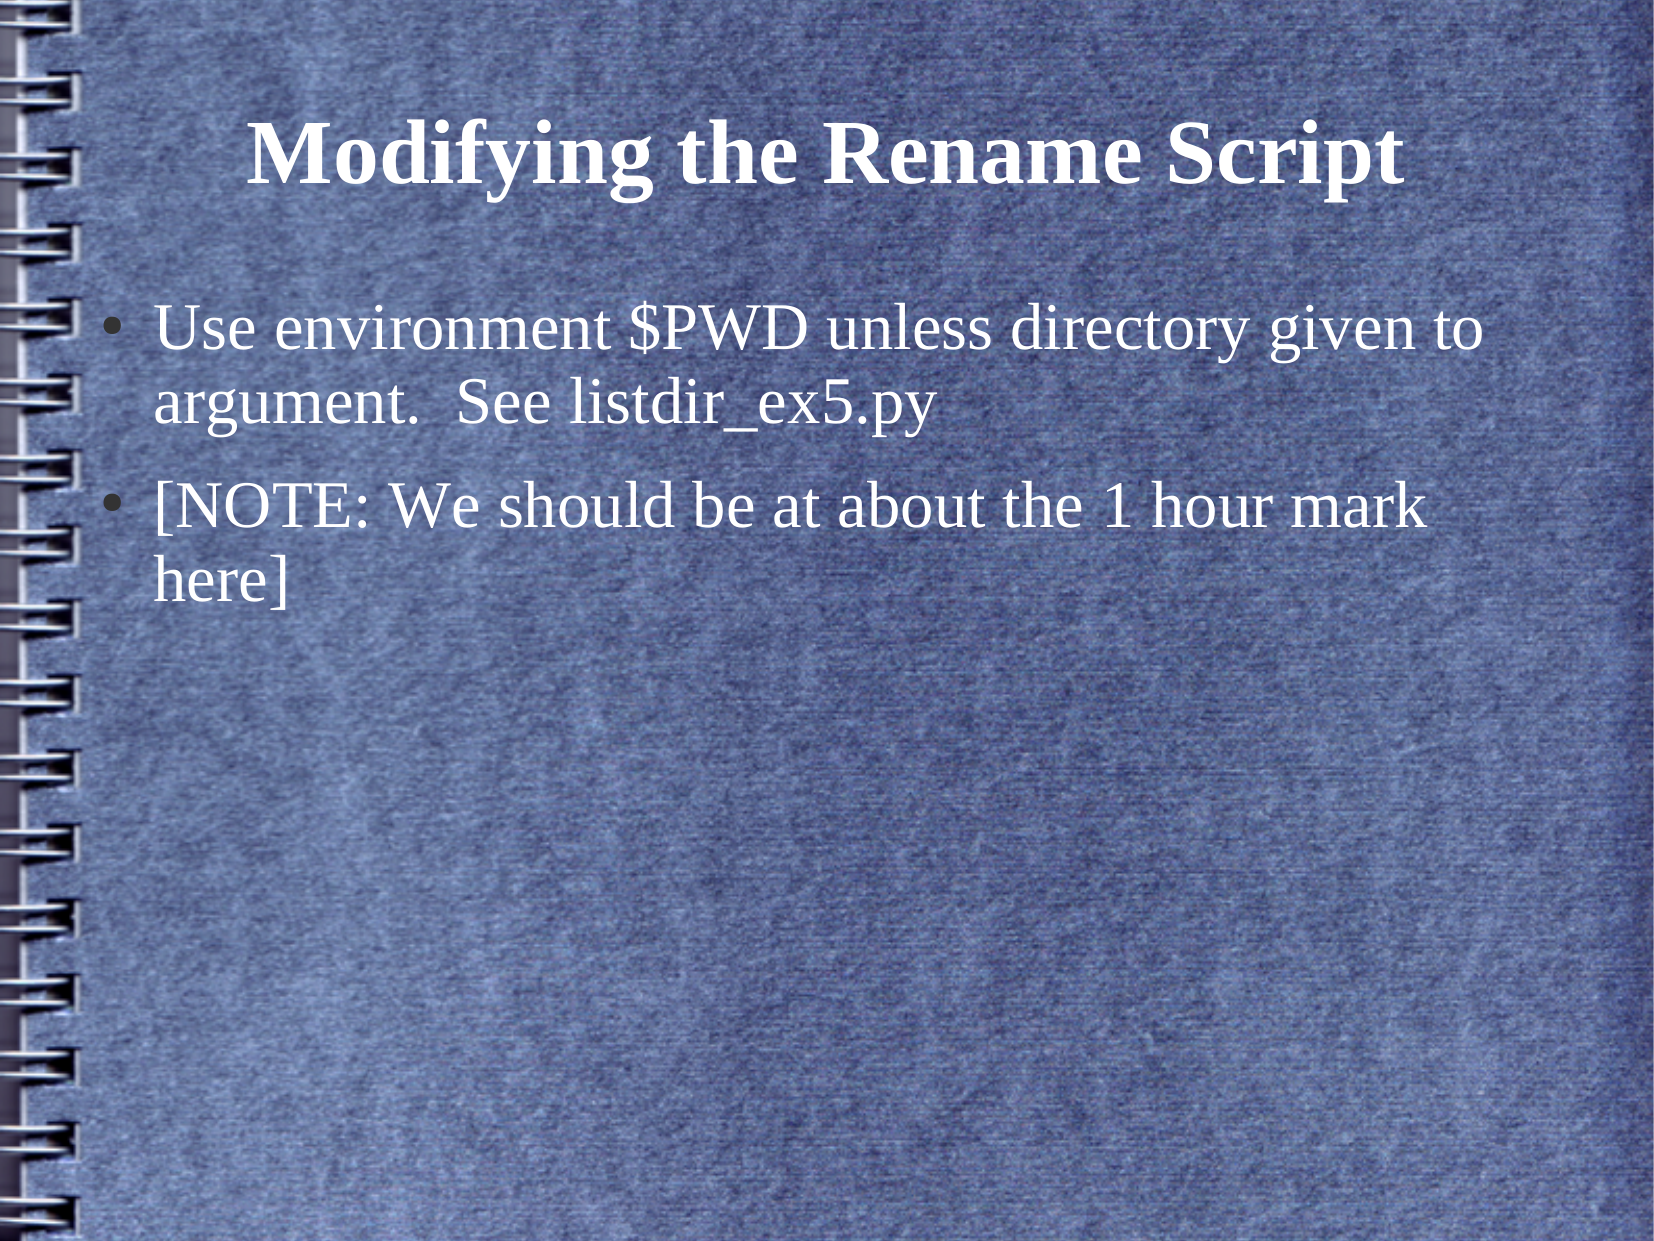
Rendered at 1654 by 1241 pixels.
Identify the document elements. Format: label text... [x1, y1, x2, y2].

picture [0, 0, 1654, 1241]
list Use environment $PWD unless directory given to argument. See listdir_ex5.py [NOTE: We should be at about the 1 hour mark here] [82, 290, 1571, 1109]
title Modifying the Rename Script [82, 49, 1571, 257]
